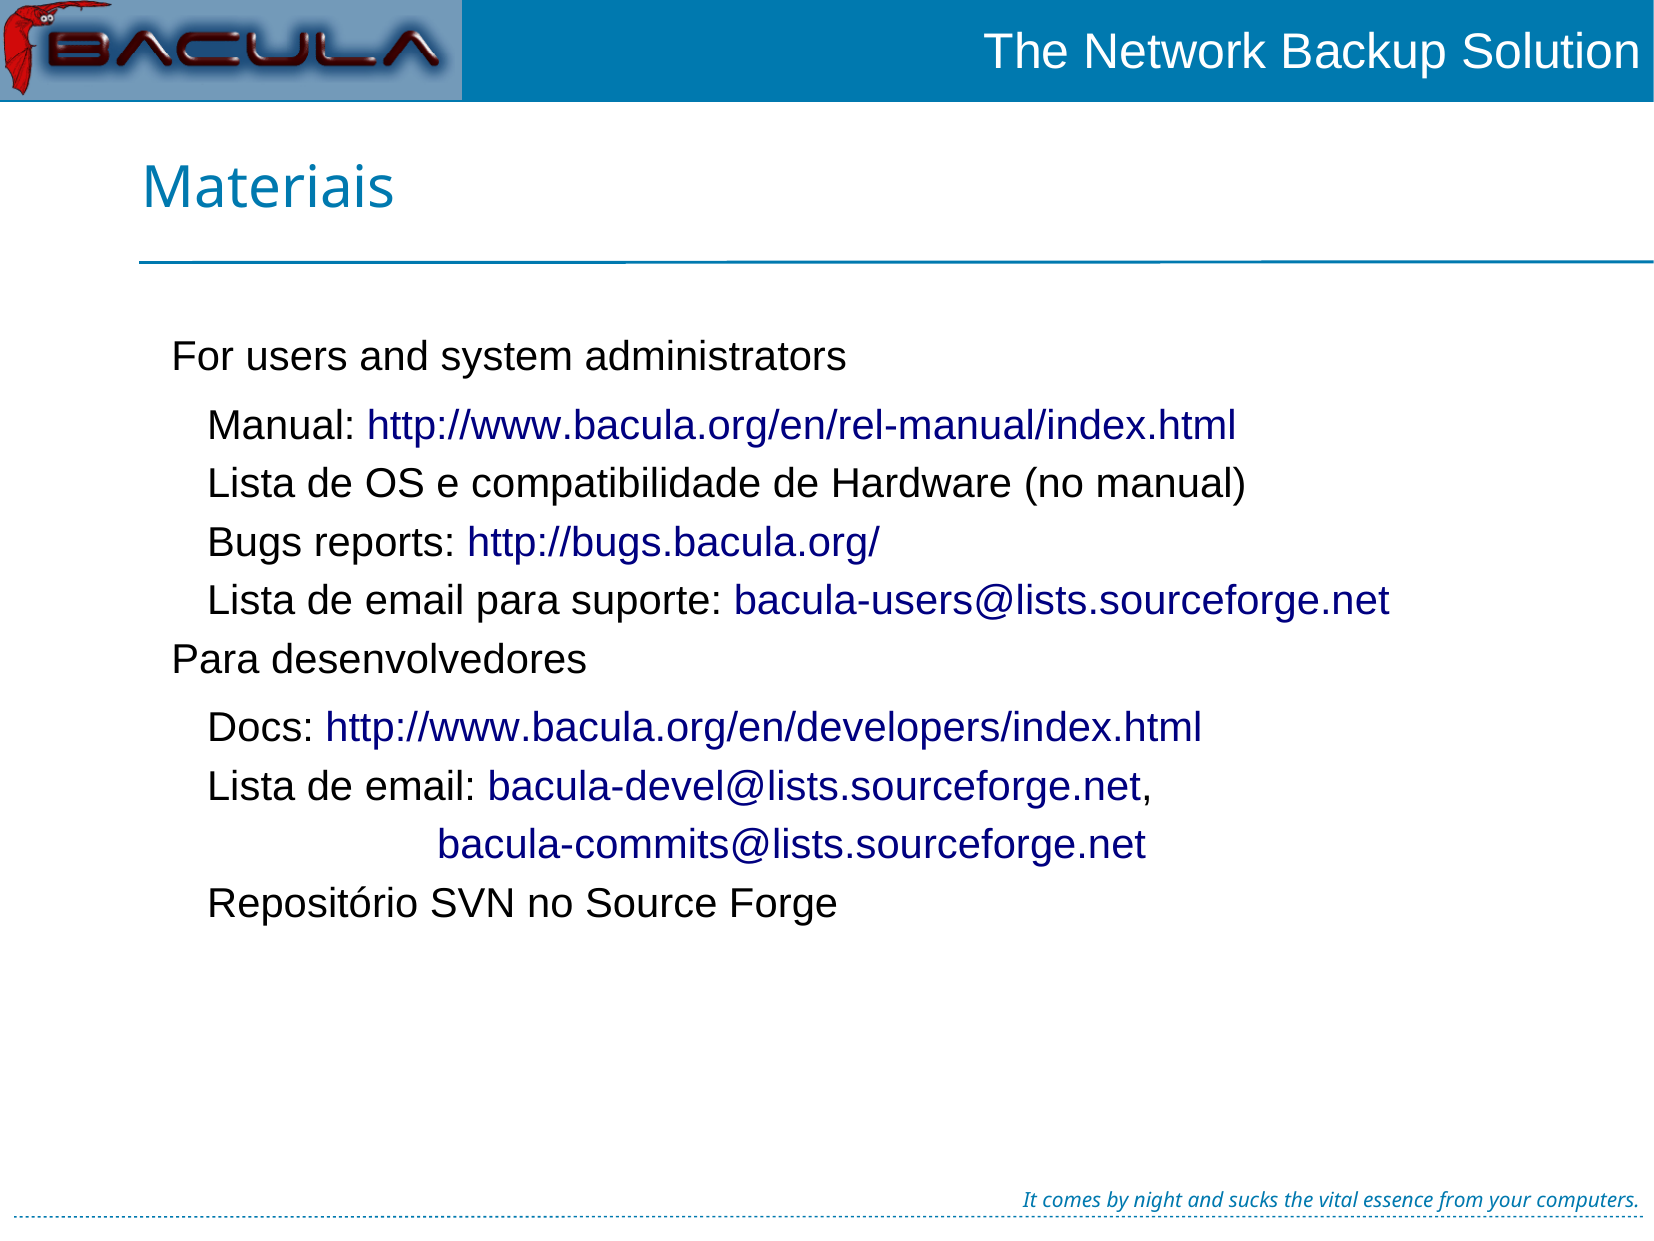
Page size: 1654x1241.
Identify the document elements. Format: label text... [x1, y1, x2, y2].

title Materiais [141, 112, 1501, 226]
list For users and system administrators Manual: http://www.bacula.org/en/rel-manual/index.html Lista de OS e compatibilidade de Hardware (no manual) Bugs reports: http://bugs.bacula.org/ Lista de email para suporte: bacula-users@lists.sourceforge.net Para desenvolvedores Docs: http://www.bacula.org/en/developers/index.html Lista de email: bacula-devel@lists.sourceforge.net, bacula-commits@lists.sourceforge.net Repositório SVN no Source Forge [112, 333, 1510, 1126]
picture [0, 0, 461, 99]
